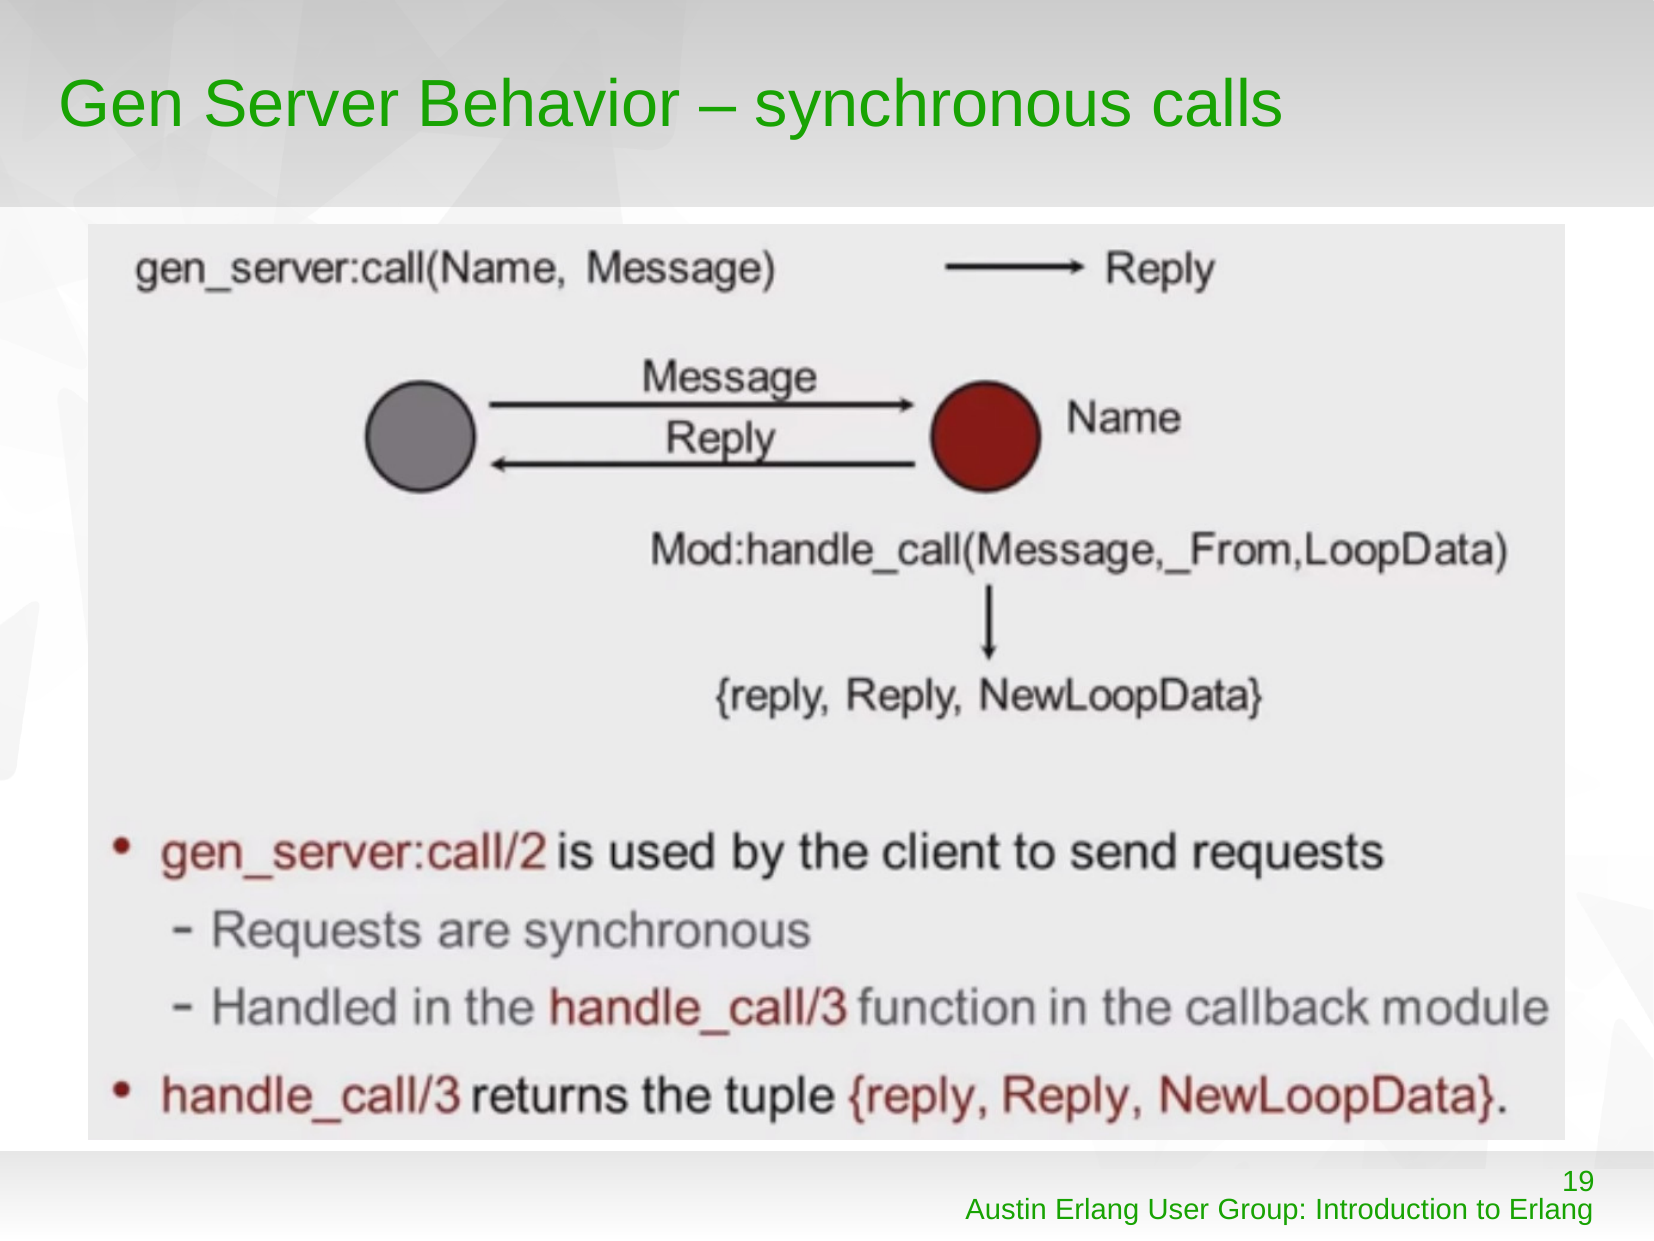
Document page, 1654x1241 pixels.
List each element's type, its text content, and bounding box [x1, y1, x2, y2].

title Gen Server Behavior – synchronous calls [59, 29, 1595, 178]
picture [0, 0, 1654, 1169]
